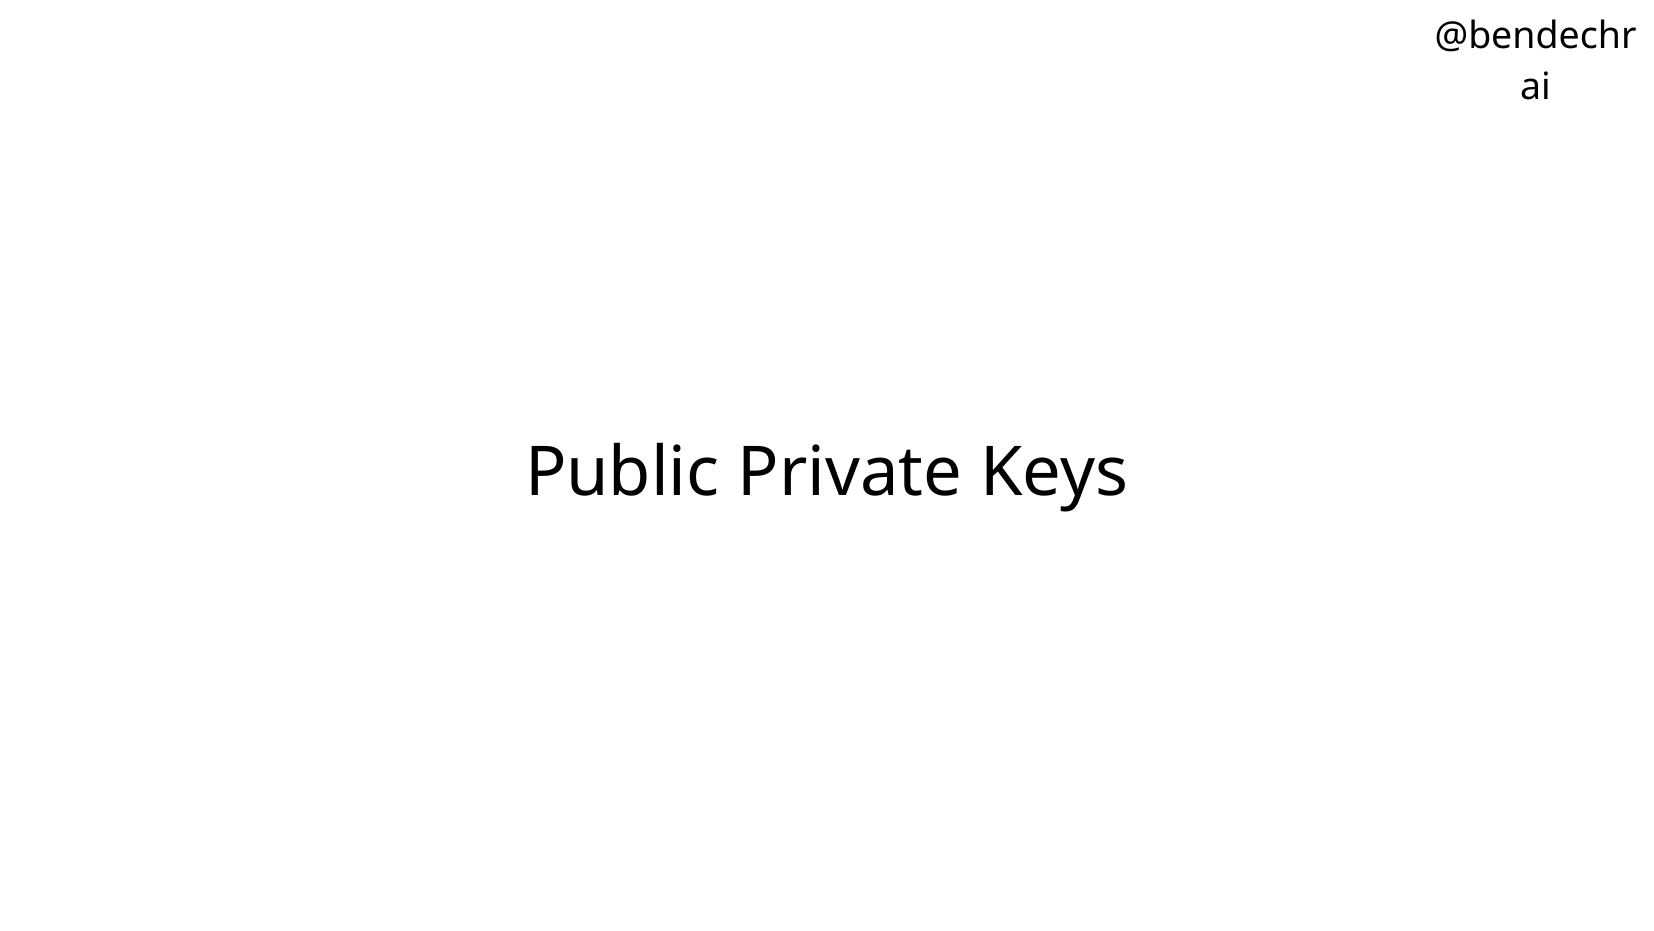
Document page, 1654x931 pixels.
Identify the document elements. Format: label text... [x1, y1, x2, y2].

title Public Private Keys [82, 391, 1571, 547]
